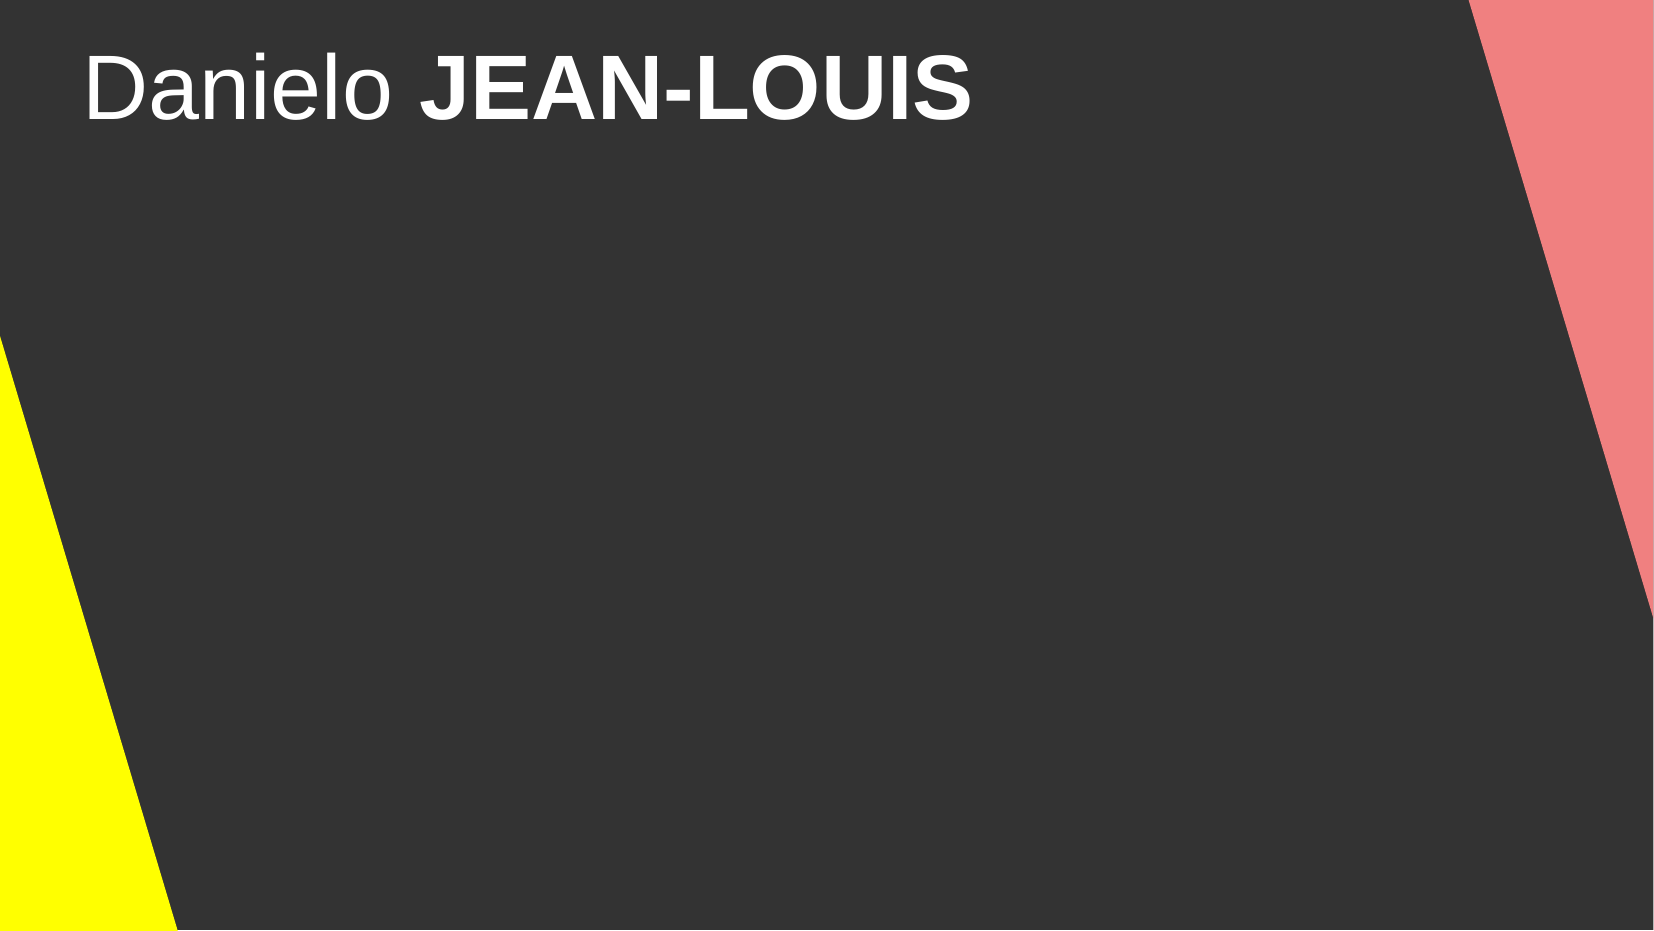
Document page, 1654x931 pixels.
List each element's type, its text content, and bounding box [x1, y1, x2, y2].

text_box [1468, 0, 1654, 621]
subtitle Danielo JEAN-LOUIS [82, 36, 1571, 758]
text_box [0, 336, 178, 931]
